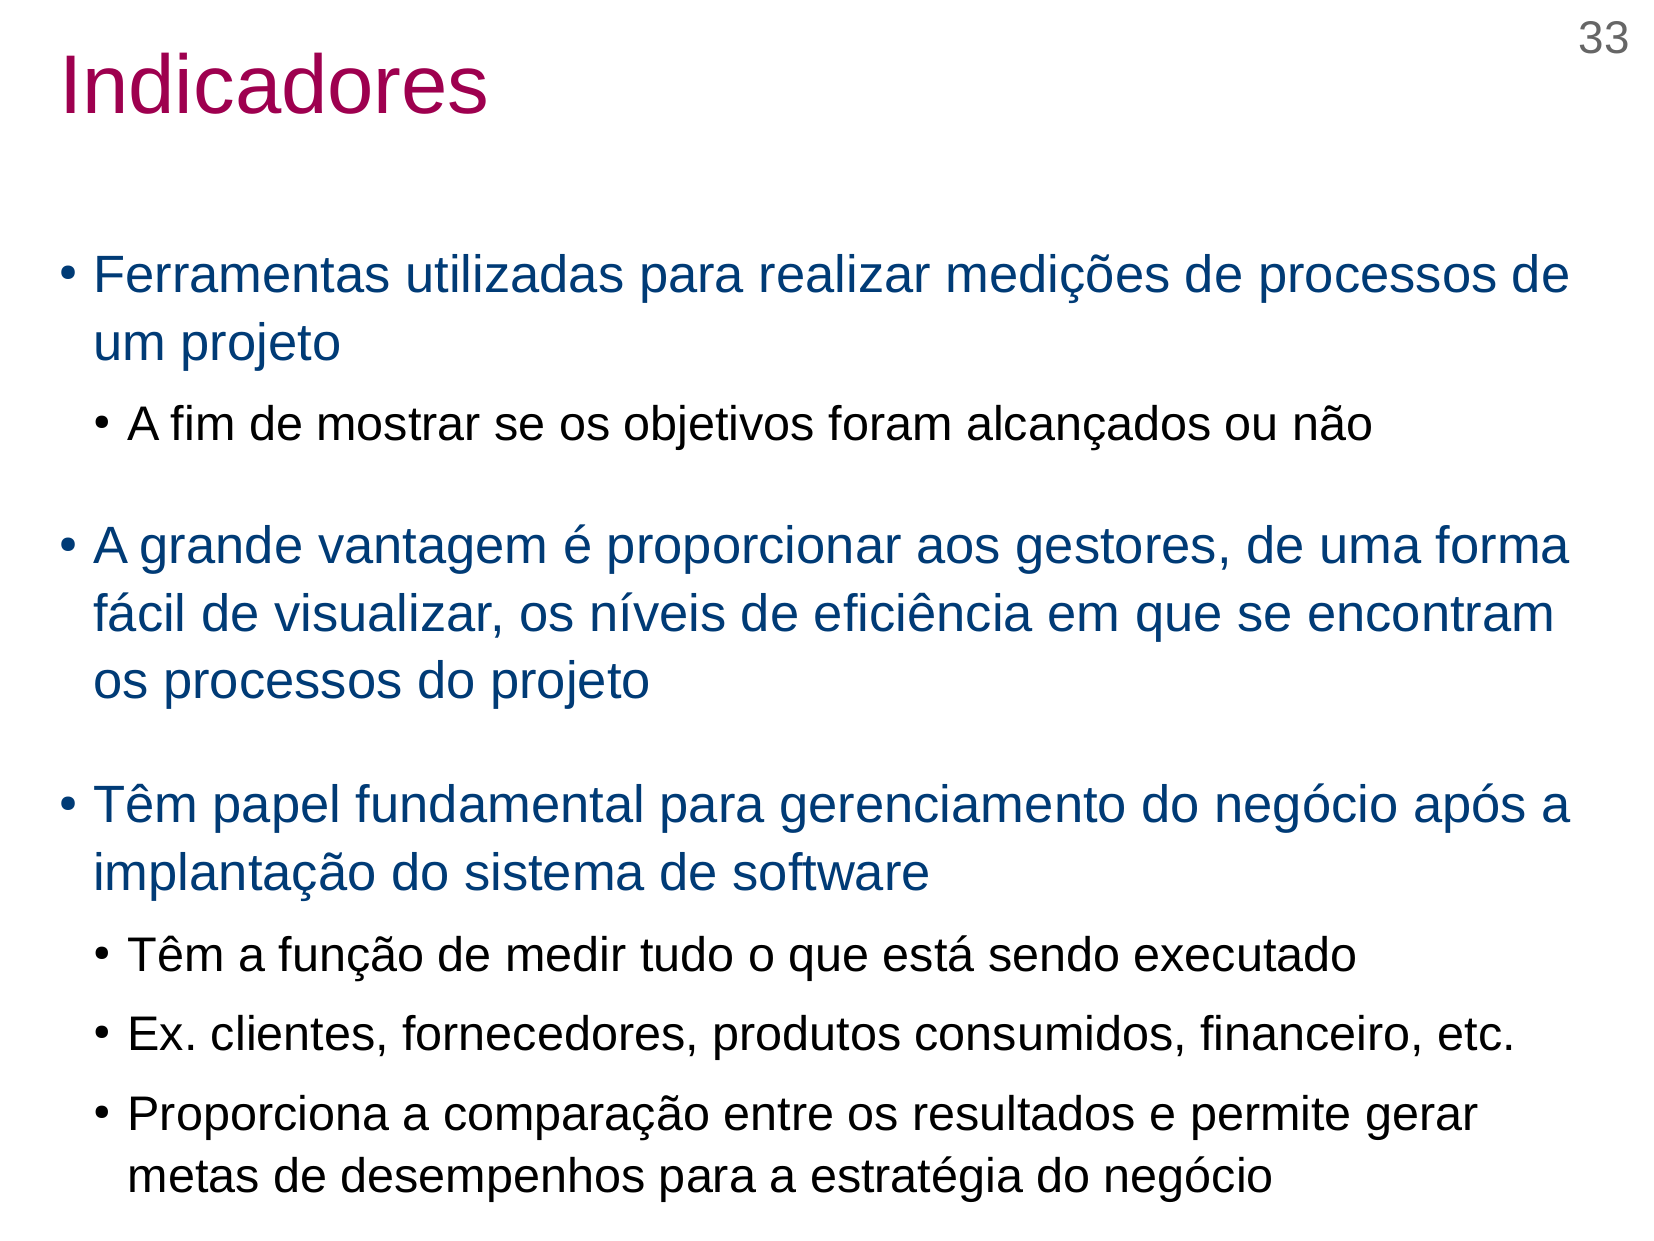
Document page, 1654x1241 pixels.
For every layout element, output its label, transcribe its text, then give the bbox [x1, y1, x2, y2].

title Indicadores [59, 29, 1595, 148]
list Ferramentas utilizadas para realizar medições de processos de um projeto A fim de mostrar se os objetivos foram alcançados ou não A grande vantagem é proporcionar aos gestores, de uma forma fácil de visualizar, os níveis de eficiência em que se encontram os processos do projeto Têm papel fundamental para gerenciamento do negócio após a implantação do sistema de software Têm a função de medir tudo o que está sendo executado Ex. clientes, fornecedores, produtos consumidos, financeiro, etc. Proporciona a comparação entre os resultados e permite gerar metas de desempenhos para a estratégia do negócio [59, 236, 1595, 1211]
